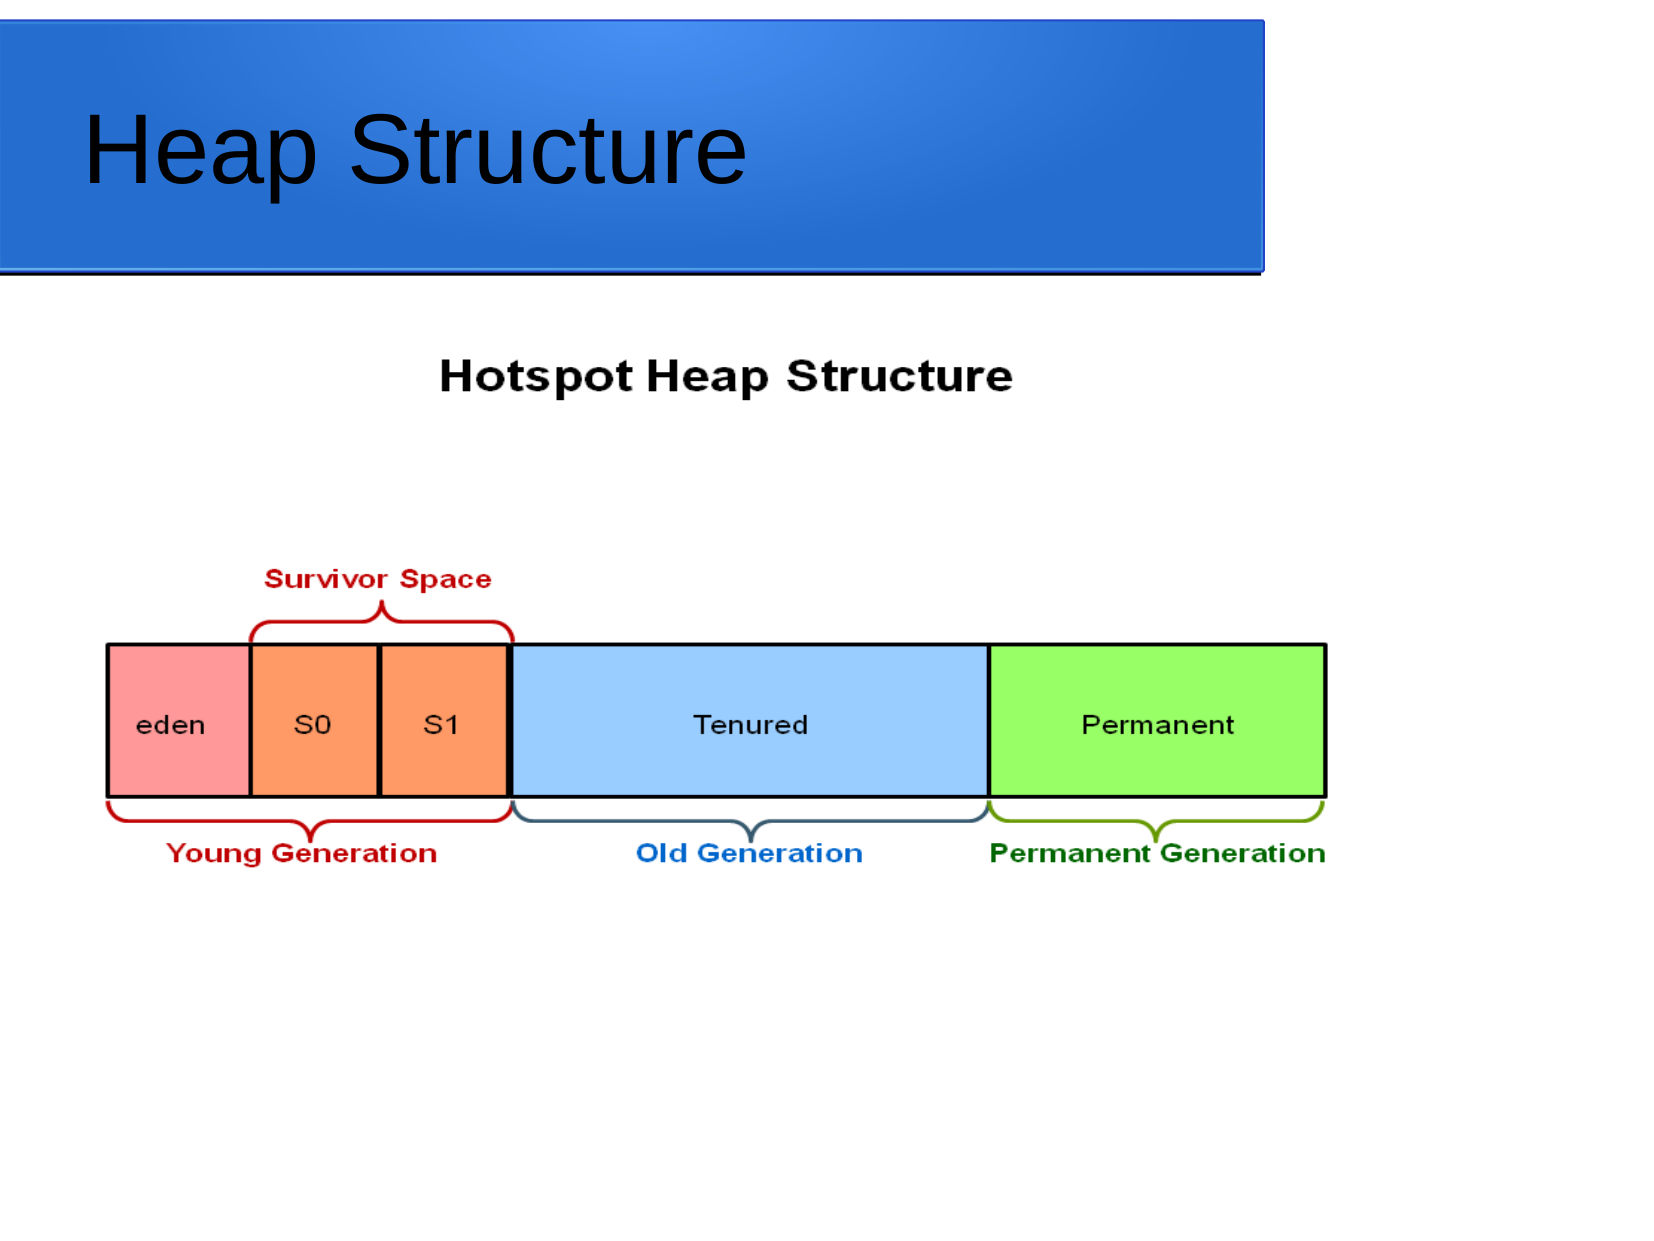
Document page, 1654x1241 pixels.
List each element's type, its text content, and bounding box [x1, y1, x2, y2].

picture [12, 286, 1441, 1201]
title Heap Structure [82, 47, 1235, 252]
